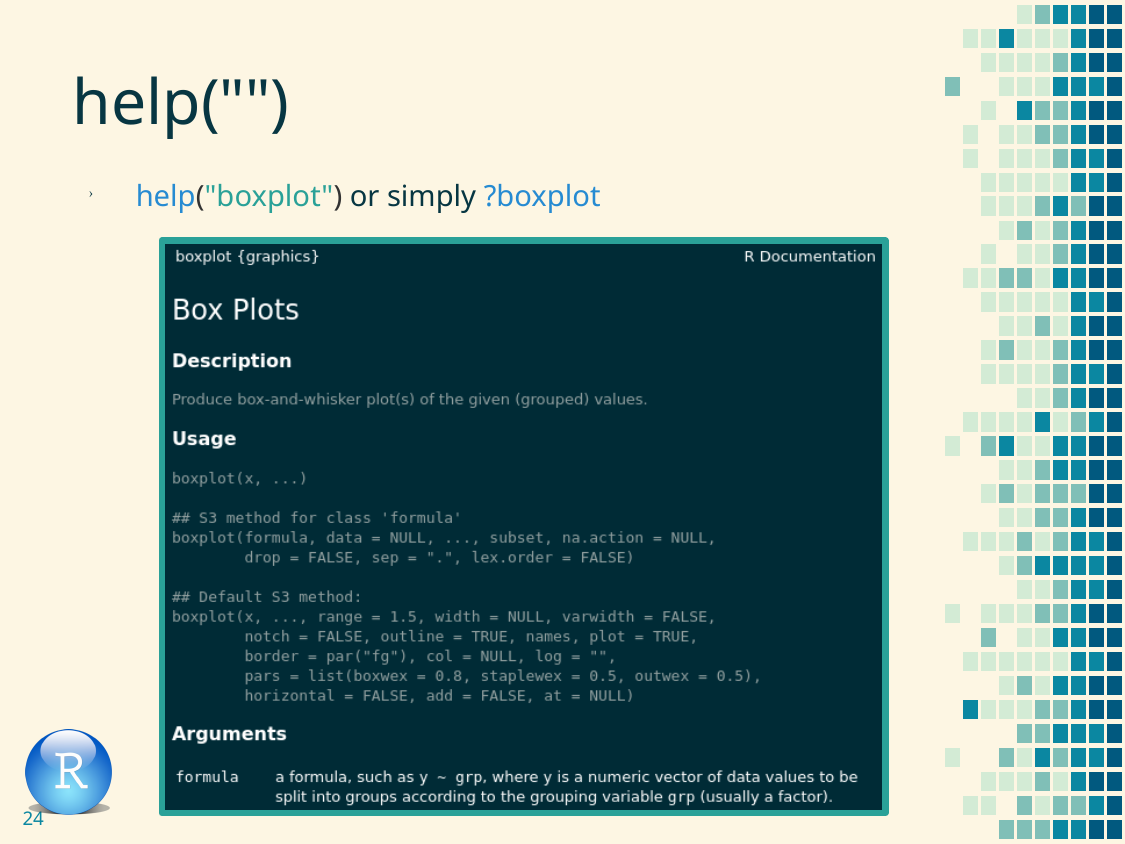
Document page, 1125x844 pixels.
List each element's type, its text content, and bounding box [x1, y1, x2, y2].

picture [426, 393, 433, 404]
picture [333, 794, 340, 801]
picture [720, 794, 726, 801]
picture [618, 552, 624, 562]
picture [174, 394, 184, 404]
picture [820, 772, 824, 782]
picture [246, 650, 257, 661]
picture [319, 693, 325, 700]
list help("boxplot") or simply ?boxplot [68, 166, 918, 746]
picture [187, 397, 199, 404]
picture [455, 671, 461, 680]
picture [409, 612, 415, 621]
picture [744, 791, 757, 805]
picture [494, 774, 503, 782]
picture [185, 774, 192, 782]
picture [444, 791, 451, 801]
picture [373, 673, 398, 680]
picture [200, 476, 206, 486]
picture [355, 670, 361, 680]
picture [800, 254, 826, 261]
picture [637, 673, 647, 680]
picture [177, 771, 183, 781]
picture [491, 631, 506, 641]
picture [492, 691, 501, 700]
picture [627, 535, 638, 542]
picture [318, 792, 328, 801]
picture [224, 397, 231, 404]
picture [589, 614, 598, 621]
picture [656, 772, 686, 782]
picture [219, 535, 225, 542]
picture [537, 397, 544, 404]
picture [678, 631, 687, 641]
picture [382, 634, 392, 641]
picture [663, 673, 679, 680]
picture [663, 631, 674, 641]
picture [231, 774, 238, 782]
picture [591, 671, 598, 680]
picture [253, 397, 263, 404]
picture [318, 393, 328, 404]
picture [506, 771, 529, 782]
picture [200, 614, 206, 624]
picture [174, 472, 183, 483]
picture [509, 532, 515, 542]
picture [527, 673, 552, 680]
picture [411, 515, 425, 522]
picture [381, 397, 388, 404]
picture [372, 691, 379, 700]
picture [736, 671, 742, 680]
picture [264, 555, 270, 562]
picture [332, 532, 338, 542]
picture [789, 774, 796, 782]
picture [391, 533, 411, 542]
picture [364, 691, 370, 700]
picture [274, 512, 279, 522]
picture [174, 611, 183, 621]
picture [766, 774, 773, 782]
picture [591, 691, 606, 700]
picture [609, 671, 615, 680]
picture [527, 552, 538, 562]
picture [328, 654, 333, 664]
picture [605, 397, 611, 404]
picture [309, 552, 315, 562]
picture [787, 254, 796, 261]
picture [202, 393, 207, 404]
picture [382, 654, 388, 664]
picture [339, 774, 346, 782]
picture [264, 515, 274, 522]
picture [508, 791, 514, 801]
picture [355, 631, 360, 641]
picture [219, 476, 225, 483]
picture [642, 791, 652, 801]
picture [286, 393, 297, 404]
picture [398, 774, 413, 782]
picture [591, 552, 601, 562]
picture [209, 304, 221, 319]
text_box help("") [57, 11, 890, 153]
picture [700, 612, 706, 621]
picture [210, 513, 216, 522]
picture [859, 254, 865, 261]
picture [509, 651, 515, 661]
picture [286, 304, 298, 319]
picture [382, 555, 397, 565]
picture [332, 614, 342, 621]
picture [481, 555, 488, 562]
picture [280, 791, 299, 805]
picture [346, 515, 352, 522]
picture [346, 552, 351, 562]
picture [235, 299, 248, 319]
picture [481, 631, 488, 641]
picture [826, 774, 834, 782]
picture [204, 251, 214, 265]
picture [491, 555, 497, 562]
picture [282, 592, 289, 601]
picture [840, 771, 857, 782]
picture [623, 397, 629, 404]
picture [174, 592, 189, 601]
picture [752, 774, 759, 782]
picture [246, 634, 262, 641]
picture [327, 632, 339, 641]
picture [447, 393, 458, 404]
picture [210, 730, 220, 740]
picture [232, 594, 238, 601]
picture [246, 551, 252, 562]
picture [717, 771, 721, 781]
picture [509, 673, 515, 684]
picture [300, 594, 315, 601]
picture [224, 771, 228, 782]
picture [391, 691, 406, 700]
picture [664, 612, 669, 621]
picture [485, 397, 494, 404]
picture [381, 794, 393, 805]
picture [717, 671, 724, 680]
picture [668, 794, 676, 803]
picture [246, 690, 262, 700]
picture [218, 252, 228, 261]
picture [25, 729, 112, 815]
picture [514, 794, 525, 801]
picture [212, 435, 235, 448]
picture [799, 774, 813, 782]
picture [613, 794, 619, 801]
picture [519, 612, 529, 621]
picture [557, 397, 563, 407]
picture [432, 693, 438, 700]
picture [509, 691, 515, 700]
picture [436, 654, 443, 661]
picture [481, 651, 506, 661]
picture [688, 774, 702, 782]
picture [174, 513, 189, 522]
picture [283, 631, 289, 641]
picture [656, 794, 662, 801]
picture [712, 794, 719, 801]
picture [305, 397, 314, 404]
picture [384, 771, 391, 782]
picture [473, 774, 482, 785]
picture [627, 611, 634, 621]
picture [344, 397, 350, 404]
picture [531, 794, 543, 805]
picture [527, 397, 534, 407]
picture [708, 774, 715, 782]
picture [585, 794, 596, 805]
picture [200, 592, 207, 601]
picture [347, 794, 358, 805]
picture [174, 432, 185, 445]
picture [300, 515, 307, 522]
picture [404, 794, 415, 801]
picture [268, 727, 286, 740]
picture [263, 254, 279, 264]
picture [561, 791, 582, 805]
picture [458, 794, 475, 805]
picture [775, 771, 786, 782]
picture [246, 673, 256, 684]
picture [223, 730, 266, 740]
picture [575, 774, 582, 782]
picture [785, 794, 791, 801]
picture [456, 774, 463, 785]
picture [247, 254, 254, 265]
picture [595, 397, 601, 404]
picture [328, 591, 333, 601]
picture [519, 691, 524, 700]
picture [362, 794, 373, 801]
picture [546, 794, 558, 801]
picture [509, 555, 515, 562]
slide_number <number> [11, 795, 79, 844]
picture [600, 771, 640, 782]
picture [589, 774, 600, 781]
picture [271, 535, 279, 542]
picture [172, 727, 207, 743]
picture [368, 393, 378, 407]
picture [401, 515, 407, 522]
picture [183, 476, 189, 483]
picture [473, 631, 479, 641]
picture [643, 774, 649, 782]
picture [239, 354, 264, 370]
picture [276, 397, 283, 404]
picture [219, 614, 225, 621]
picture [470, 397, 480, 407]
picture [273, 555, 279, 565]
picture [183, 535, 189, 542]
picture [672, 533, 688, 542]
picture [547, 397, 554, 404]
picture [691, 612, 697, 621]
picture [537, 634, 561, 641]
picture [582, 552, 588, 562]
picture [429, 794, 441, 801]
picture [333, 591, 352, 601]
picture [255, 535, 262, 542]
picture [182, 254, 193, 261]
picture [183, 614, 189, 621]
picture [304, 254, 310, 261]
picture [196, 774, 214, 781]
picture [685, 794, 694, 805]
picture [608, 611, 615, 621]
picture [358, 774, 373, 782]
picture [296, 774, 323, 782]
picture [239, 393, 250, 404]
picture [175, 299, 189, 319]
picture [267, 357, 291, 367]
picture [544, 774, 550, 785]
picture [214, 774, 219, 782]
picture [227, 515, 242, 522]
picture [487, 794, 494, 801]
picture [342, 614, 352, 625]
picture [282, 654, 288, 661]
picture [591, 634, 598, 644]
picture [838, 254, 845, 261]
picture [272, 650, 279, 661]
picture [473, 611, 479, 621]
picture [813, 794, 820, 801]
picture [282, 250, 289, 261]
picture [192, 304, 206, 319]
picture [207, 397, 213, 404]
picture [728, 771, 750, 782]
picture [276, 774, 283, 782]
picture [745, 251, 752, 261]
picture [174, 354, 220, 367]
picture [734, 794, 741, 801]
picture [290, 772, 294, 782]
picture [609, 634, 615, 641]
picture [530, 774, 537, 782]
picture [437, 690, 451, 700]
picture [799, 792, 804, 801]
picture [292, 254, 301, 261]
picture [773, 254, 788, 261]
picture [258, 304, 273, 319]
picture [273, 634, 279, 641]
picture [319, 631, 324, 641]
picture [508, 612, 519, 621]
picture [455, 611, 461, 621]
picture [200, 535, 206, 545]
picture [361, 673, 370, 680]
picture [376, 774, 381, 782]
picture [174, 532, 183, 542]
picture [188, 435, 209, 445]
picture [421, 774, 427, 785]
picture [654, 631, 661, 641]
picture [313, 250, 317, 263]
picture [432, 634, 443, 641]
picture [265, 673, 271, 680]
picture [545, 654, 561, 663]
picture [319, 552, 329, 562]
picture [327, 771, 336, 782]
picture [216, 397, 222, 404]
picture [223, 354, 236, 367]
picture [255, 512, 261, 522]
picture [275, 299, 284, 319]
picture [761, 251, 773, 261]
picture [436, 671, 443, 678]
